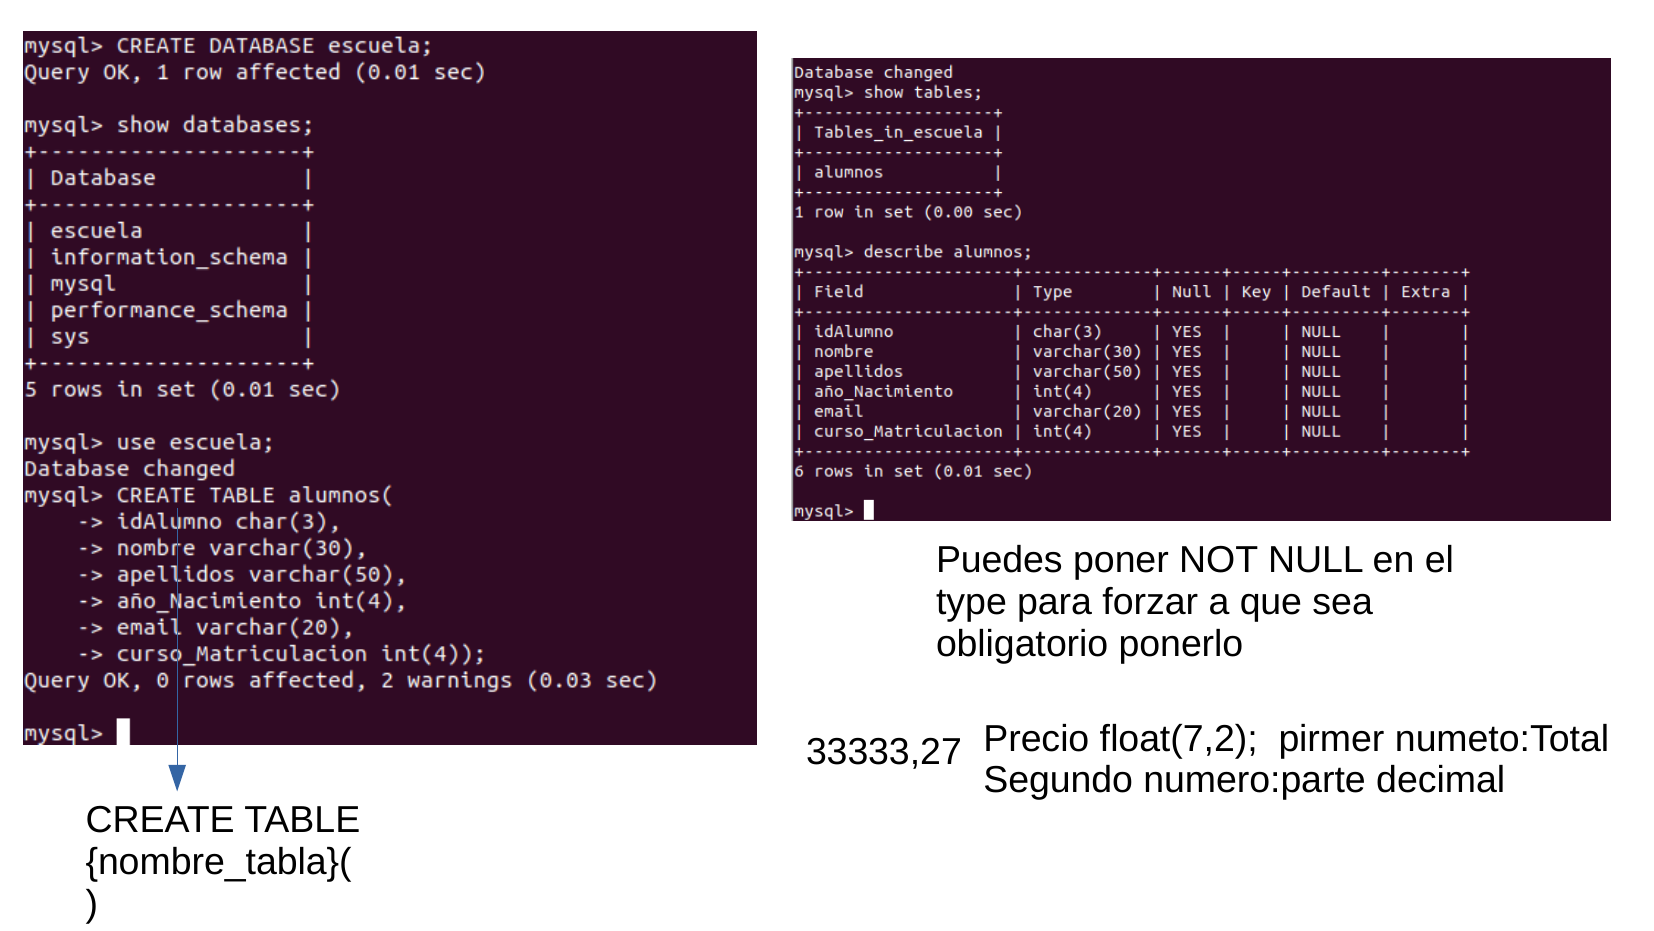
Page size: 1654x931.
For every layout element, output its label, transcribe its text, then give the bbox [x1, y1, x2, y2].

text_box Precio float(7,2); pirmer numeto:Total Segundo numero:parte decimal [968, 709, 1654, 851]
picture [23, 31, 757, 745]
picture [791, 58, 1611, 521]
text_box Puedes poner NOT NULL en el type para forzar a que sea obligatorio ponerlo [921, 531, 1477, 673]
text_box 33333,27 [791, 722, 1004, 780]
text_box CREATE TABLE {nombre_tabla}( ) [70, 791, 508, 931]
